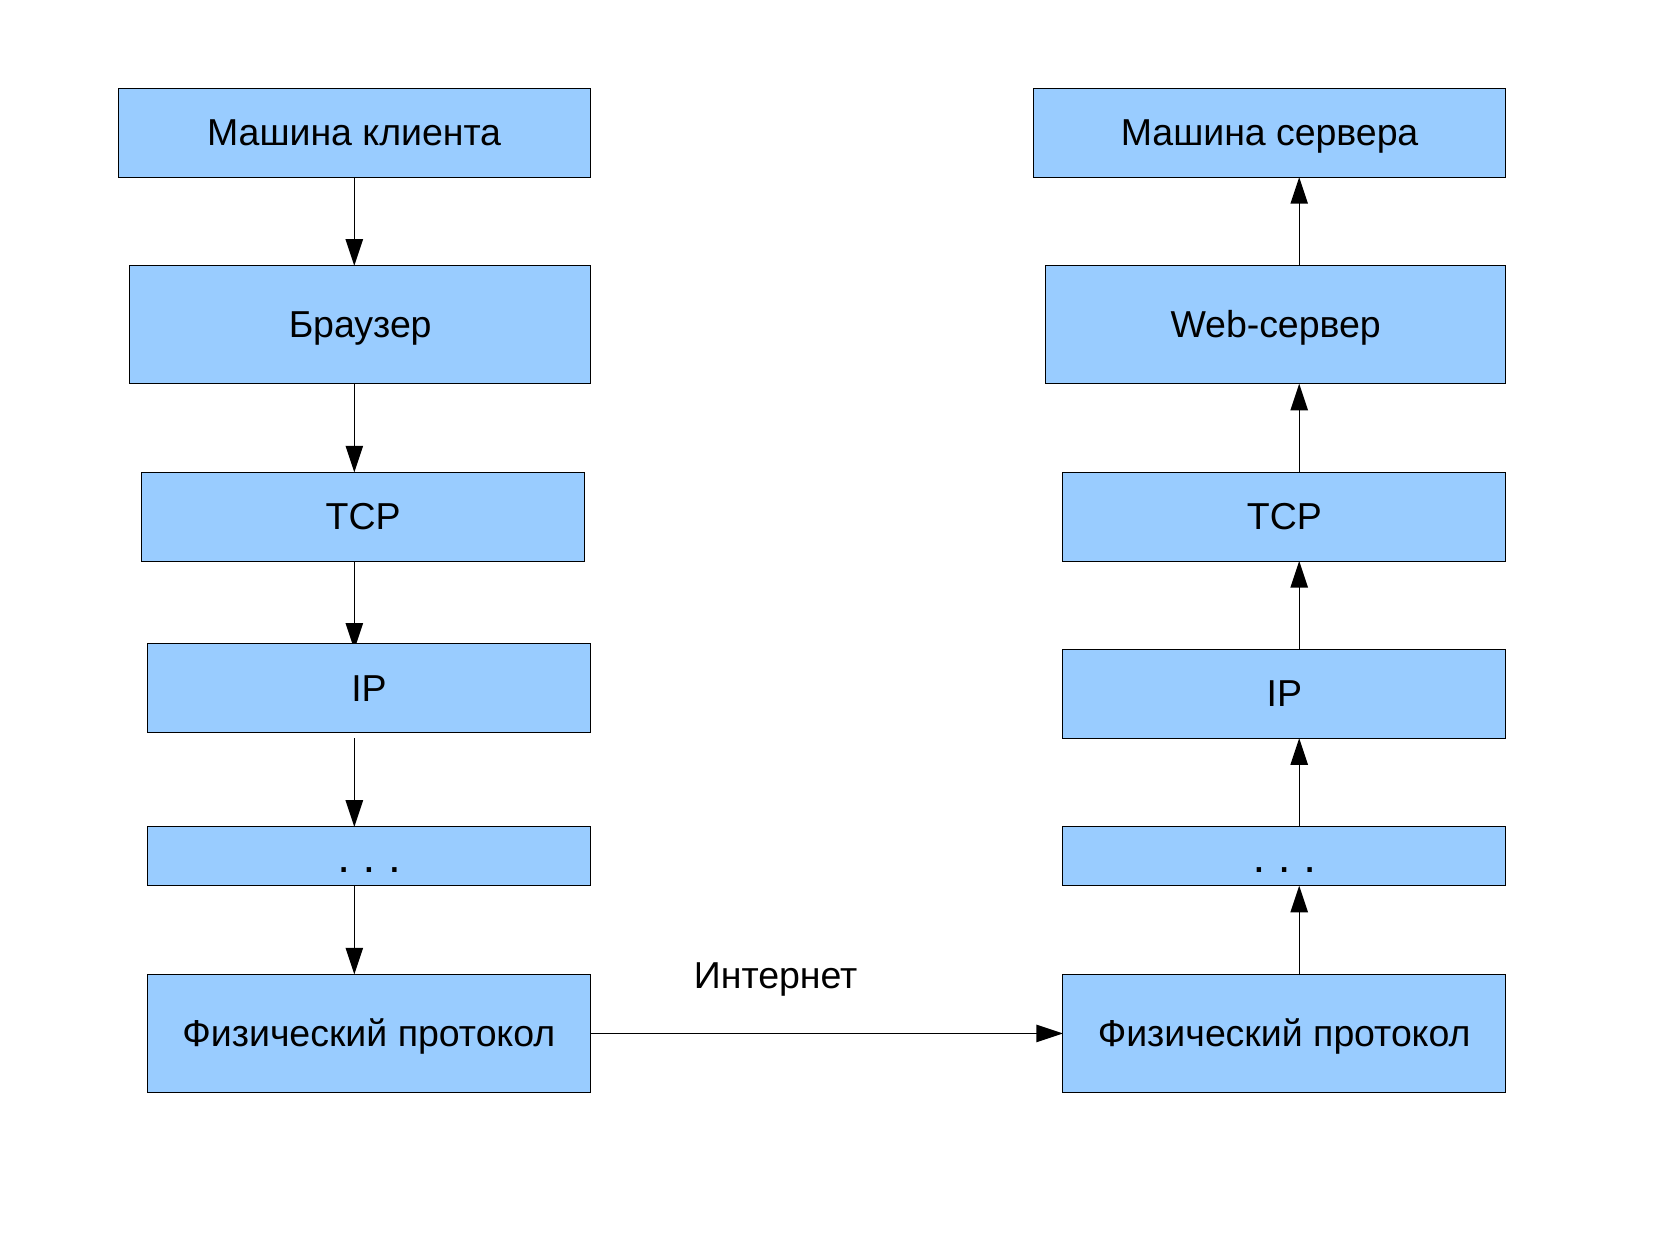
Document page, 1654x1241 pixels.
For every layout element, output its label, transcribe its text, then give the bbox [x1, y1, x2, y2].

text_box Физический протокол [147, 974, 591, 1093]
text_box Машина клиента [118, 88, 591, 178]
text_box Физический протокол [1062, 974, 1506, 1093]
text_box Интернет [679, 947, 975, 1004]
text_box IP [147, 643, 591, 733]
text_box TCP [1062, 472, 1506, 562]
text_box . . . [147, 826, 591, 886]
text_box Web-сервер [1045, 265, 1506, 384]
text_box Машина сервера [1033, 88, 1506, 178]
text_box IP [1062, 649, 1506, 739]
text_box TCP [141, 472, 585, 562]
text_box . . . [1062, 826, 1506, 886]
text_box Браузер [129, 265, 591, 384]
